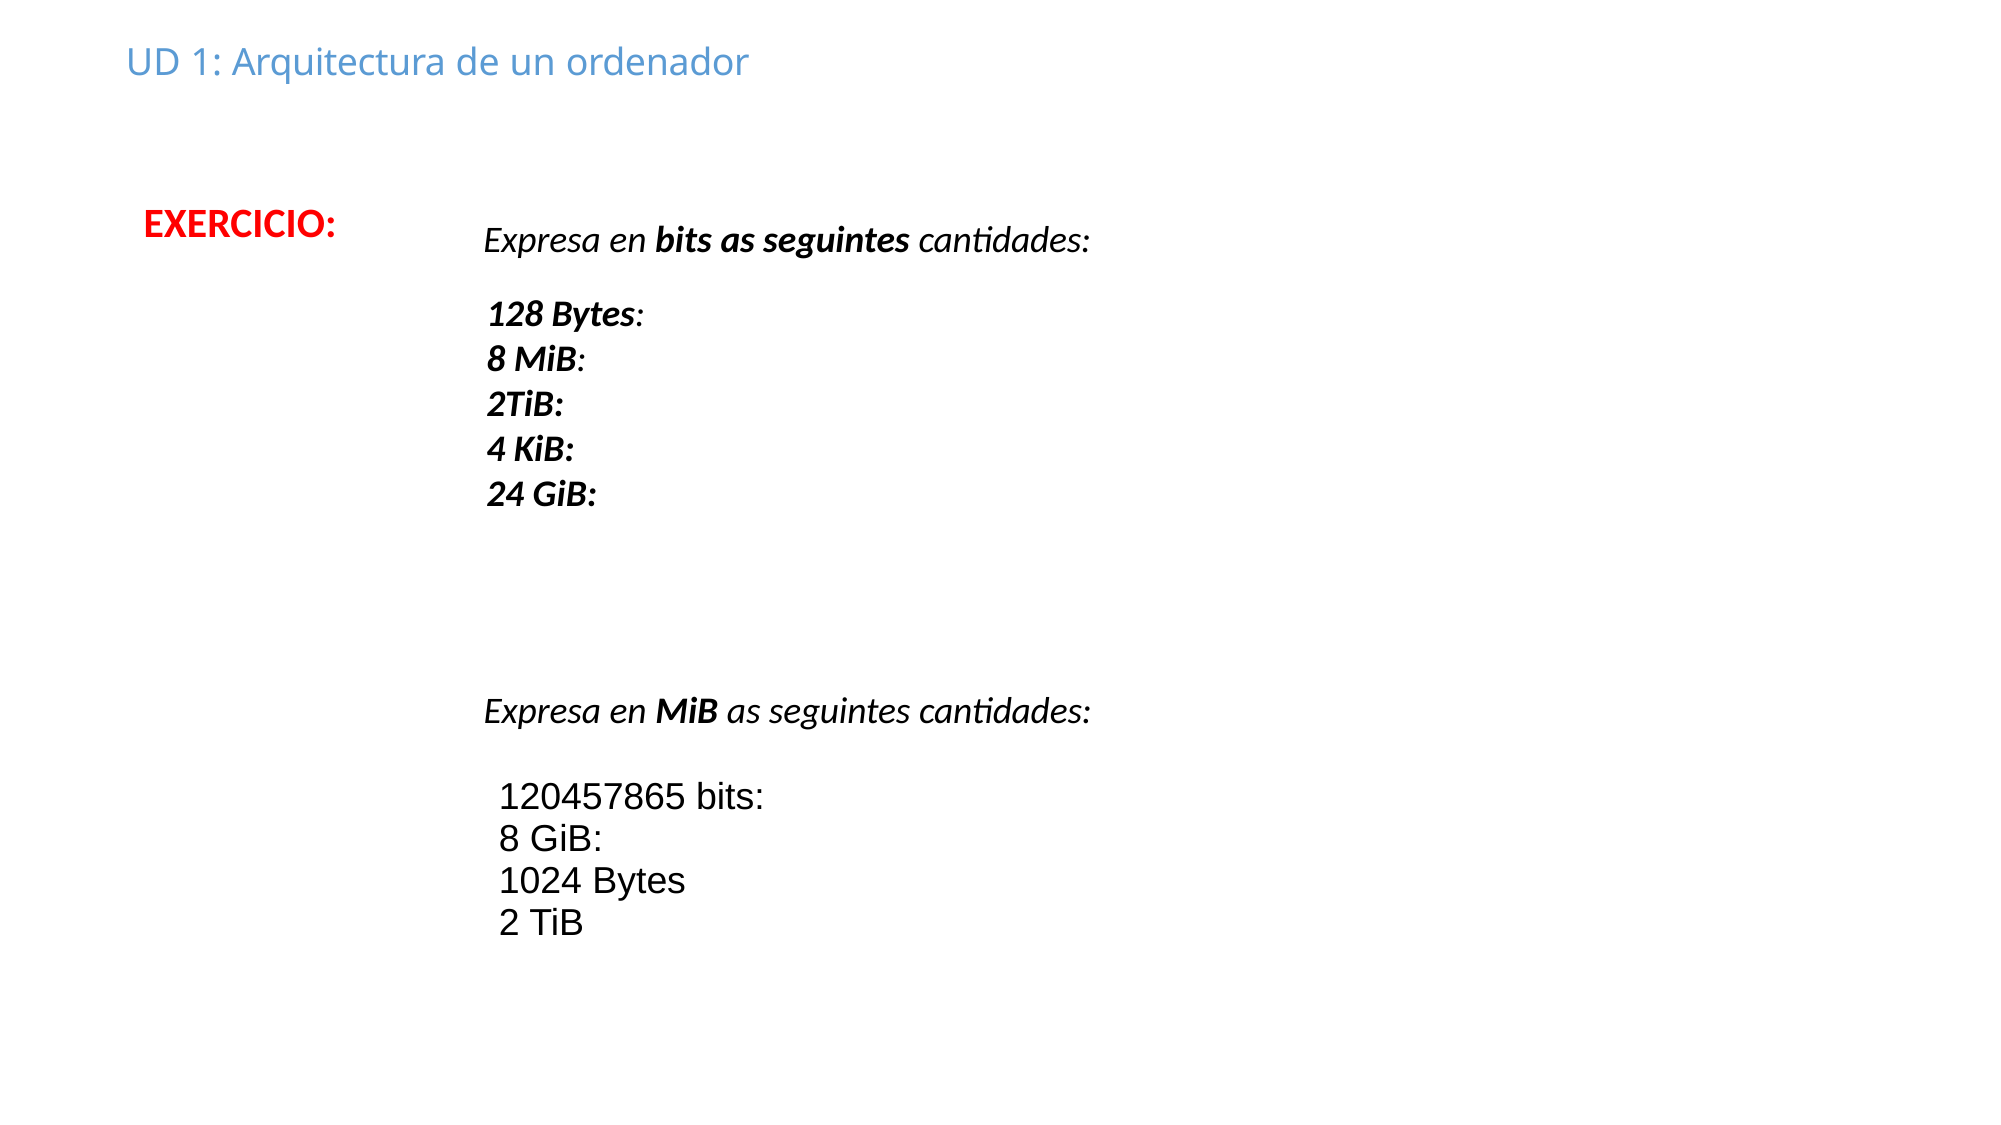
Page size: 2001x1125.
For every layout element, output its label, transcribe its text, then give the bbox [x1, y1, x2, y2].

title EXERCICIO: [141, 194, 638, 272]
text_box 120457865 bits: 8 GiB: 1024 Bytes 2 TiB [484, 767, 1548, 951]
text_box UD 1: Arquitectura de un ordenador [123, 35, 1087, 83]
text_box Expresa en MiB as seguintes cantidades: [481, 683, 1441, 731]
text_box 128 Bytes: 8 MiB: 2TiB: 4 KiB: 24 GiB: [484, 287, 792, 515]
text_box Expresa en bits as seguintes cantidades: [481, 212, 1512, 260]
